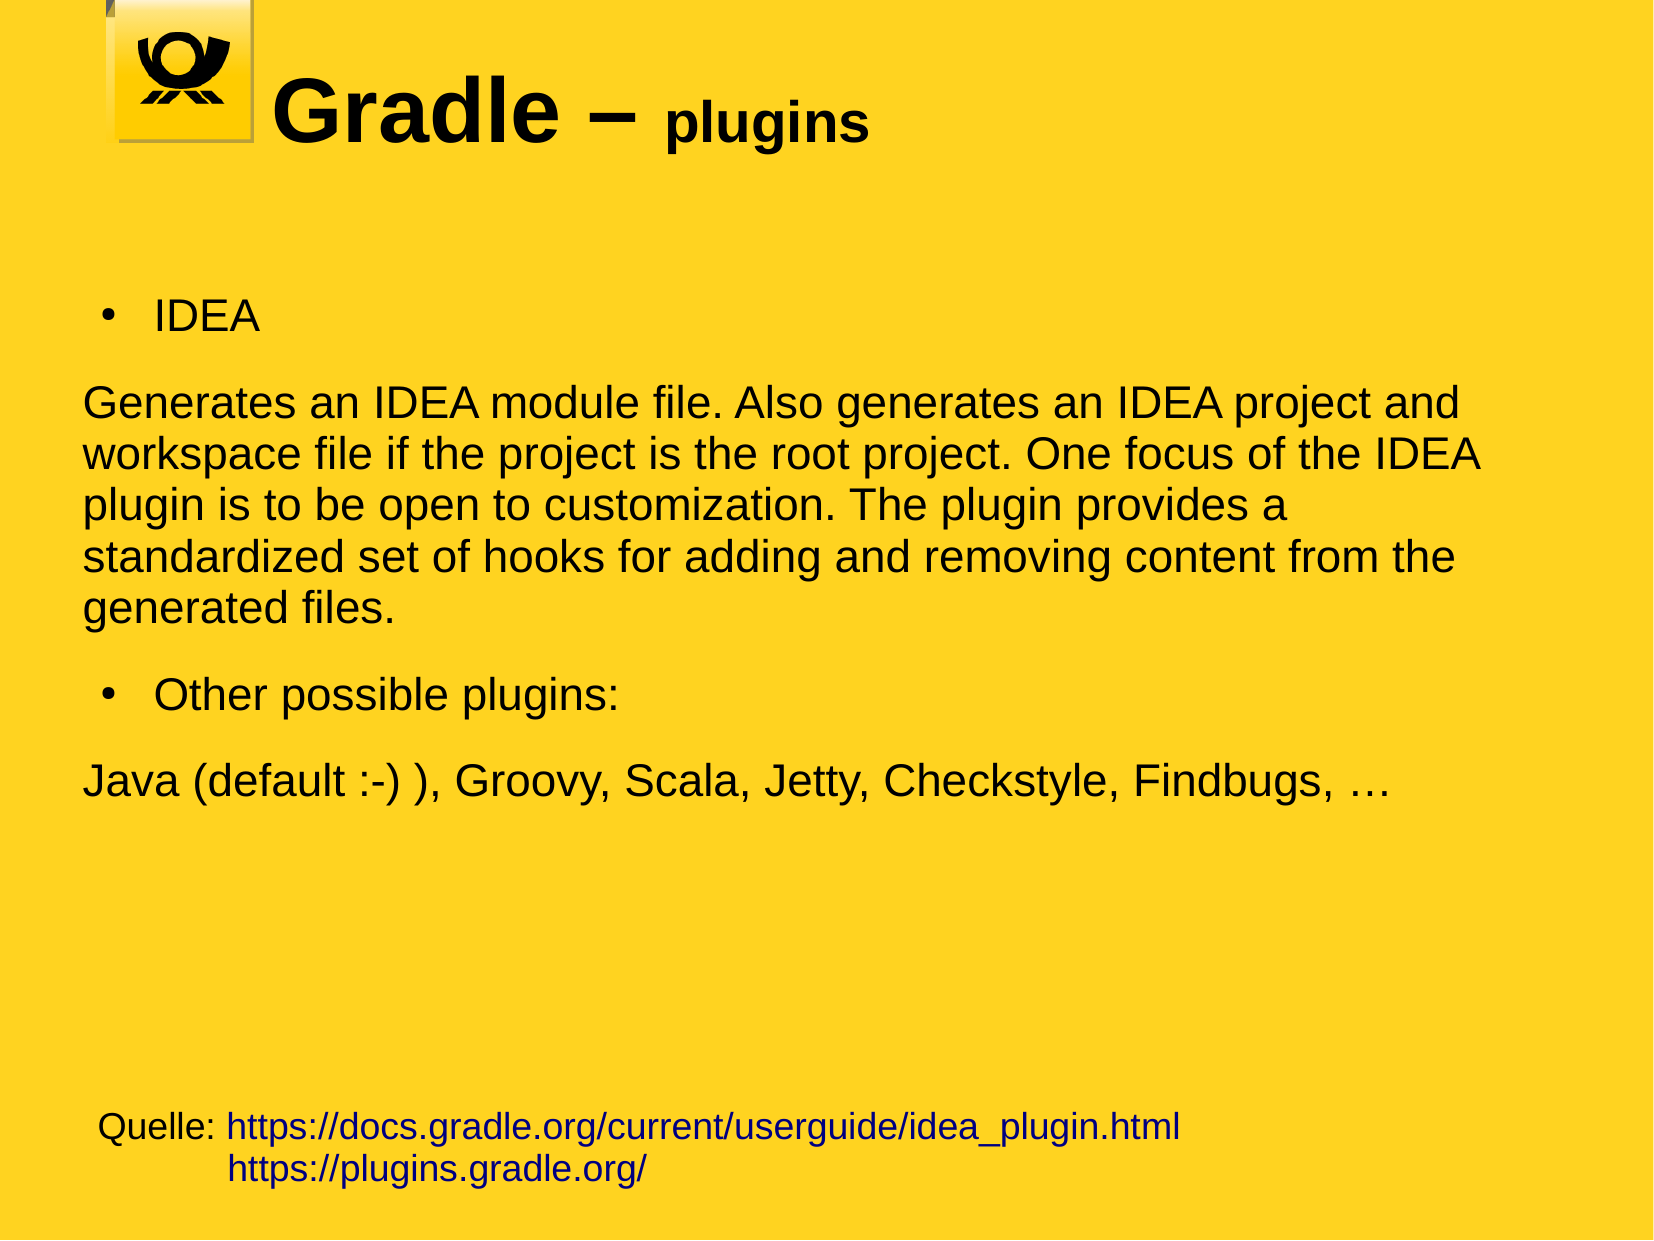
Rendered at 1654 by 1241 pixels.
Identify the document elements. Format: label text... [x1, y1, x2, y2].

list IDEA Generates an IDEA module file. Also generates an IDEA project and workspace file if the project is the root project. One focus of the IDEA plugin is to be open to customization. The plugin provides a standardized set of hooks for adding and removing content from the generated files. Other possible plugins: Java (default :-) ), Groovy, Scala, Jetty, Checkstyle, Findbugs, … [82, 290, 1524, 1010]
text_box Quelle: https://docs.gradle.org/current/userguide/idea_plugin.html https://plugins.gradle.org/ [82, 1098, 1347, 1198]
title Gradle – plugins [271, 35, 1571, 187]
picture [106, 0, 254, 143]
